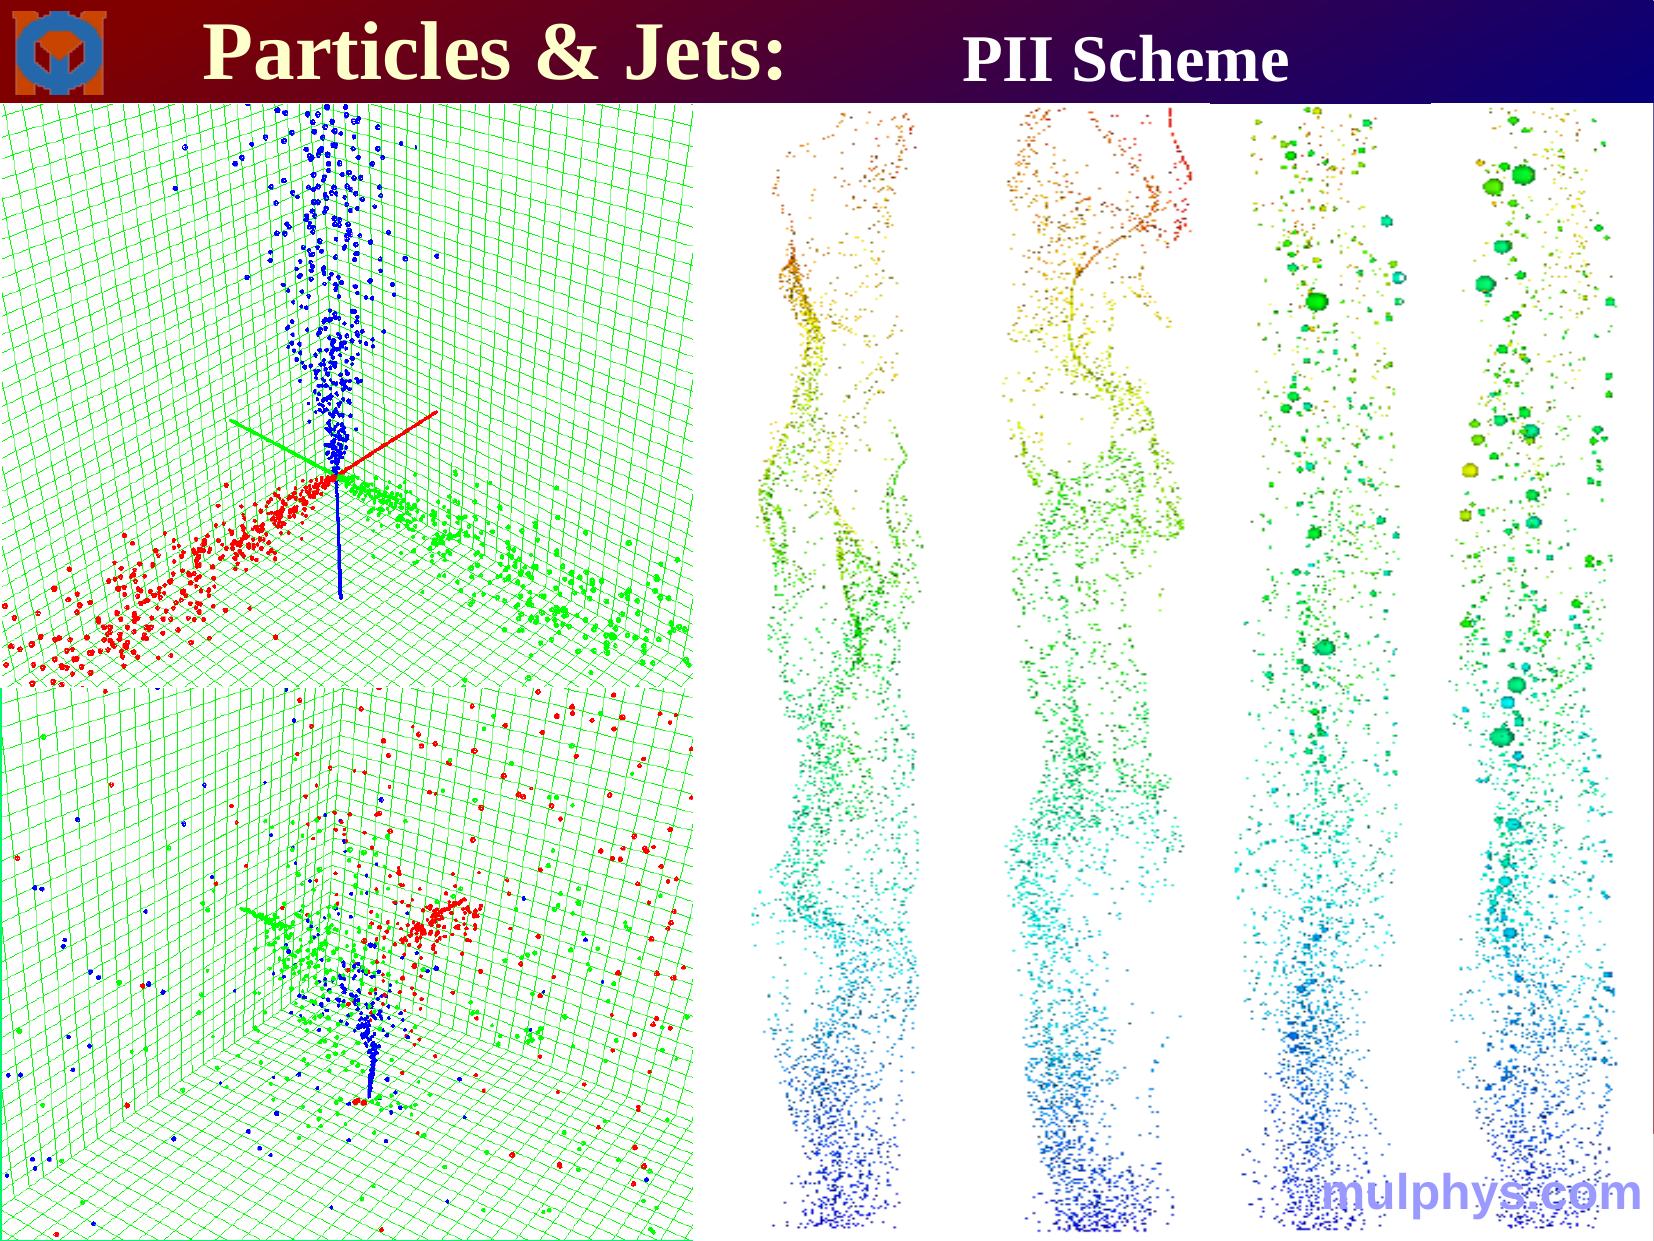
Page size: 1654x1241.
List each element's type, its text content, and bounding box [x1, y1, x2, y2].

text_box mulphys.com [1320, 1164, 1644, 1230]
text_box Particles & Jets: [202, 5, 813, 115]
picture [0, 103, 1654, 1241]
text_box PII Scheme [962, 22, 1291, 110]
picture [11, 11, 110, 95]
